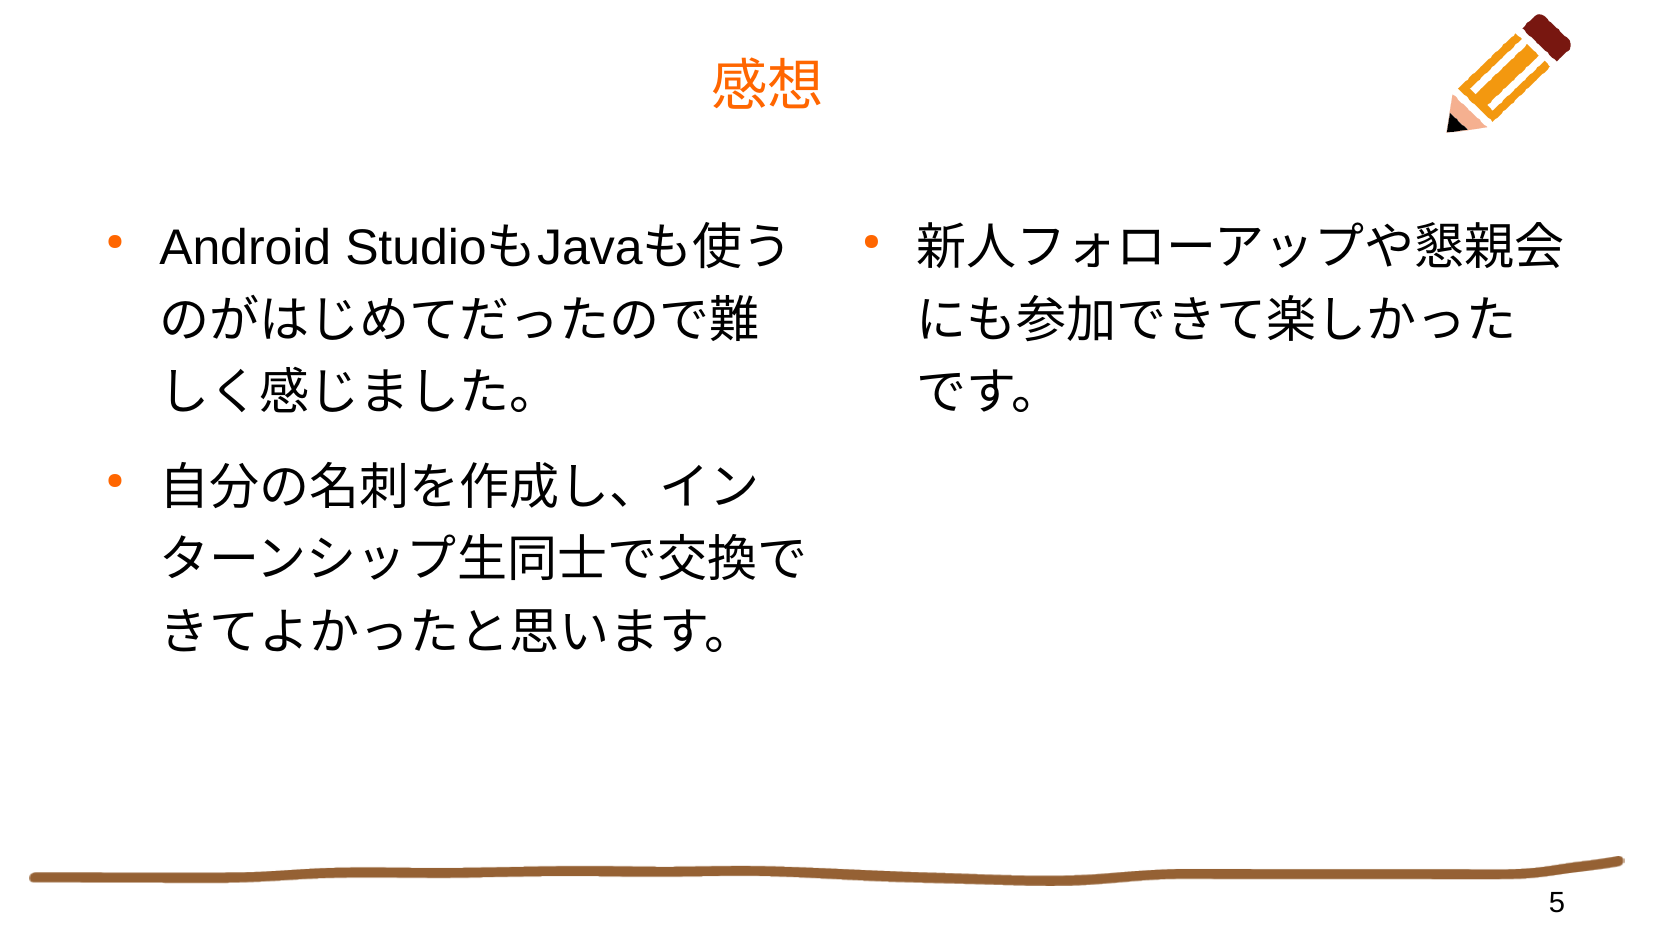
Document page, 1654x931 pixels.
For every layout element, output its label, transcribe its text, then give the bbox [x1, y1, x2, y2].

picture [29, 856, 1625, 886]
list 新人フォローアップや懇親会にも参加できて楽しかったです。 [845, 206, 1566, 857]
picture [1446, 14, 1571, 133]
list Android StudioもJavaも使うのがはじめてだったので難しく感じました。 自分の名刺を作成し、インターンシップ生同士で交換できてよかったと思います。 [88, 206, 809, 857]
title 感想 [88, 29, 1447, 133]
